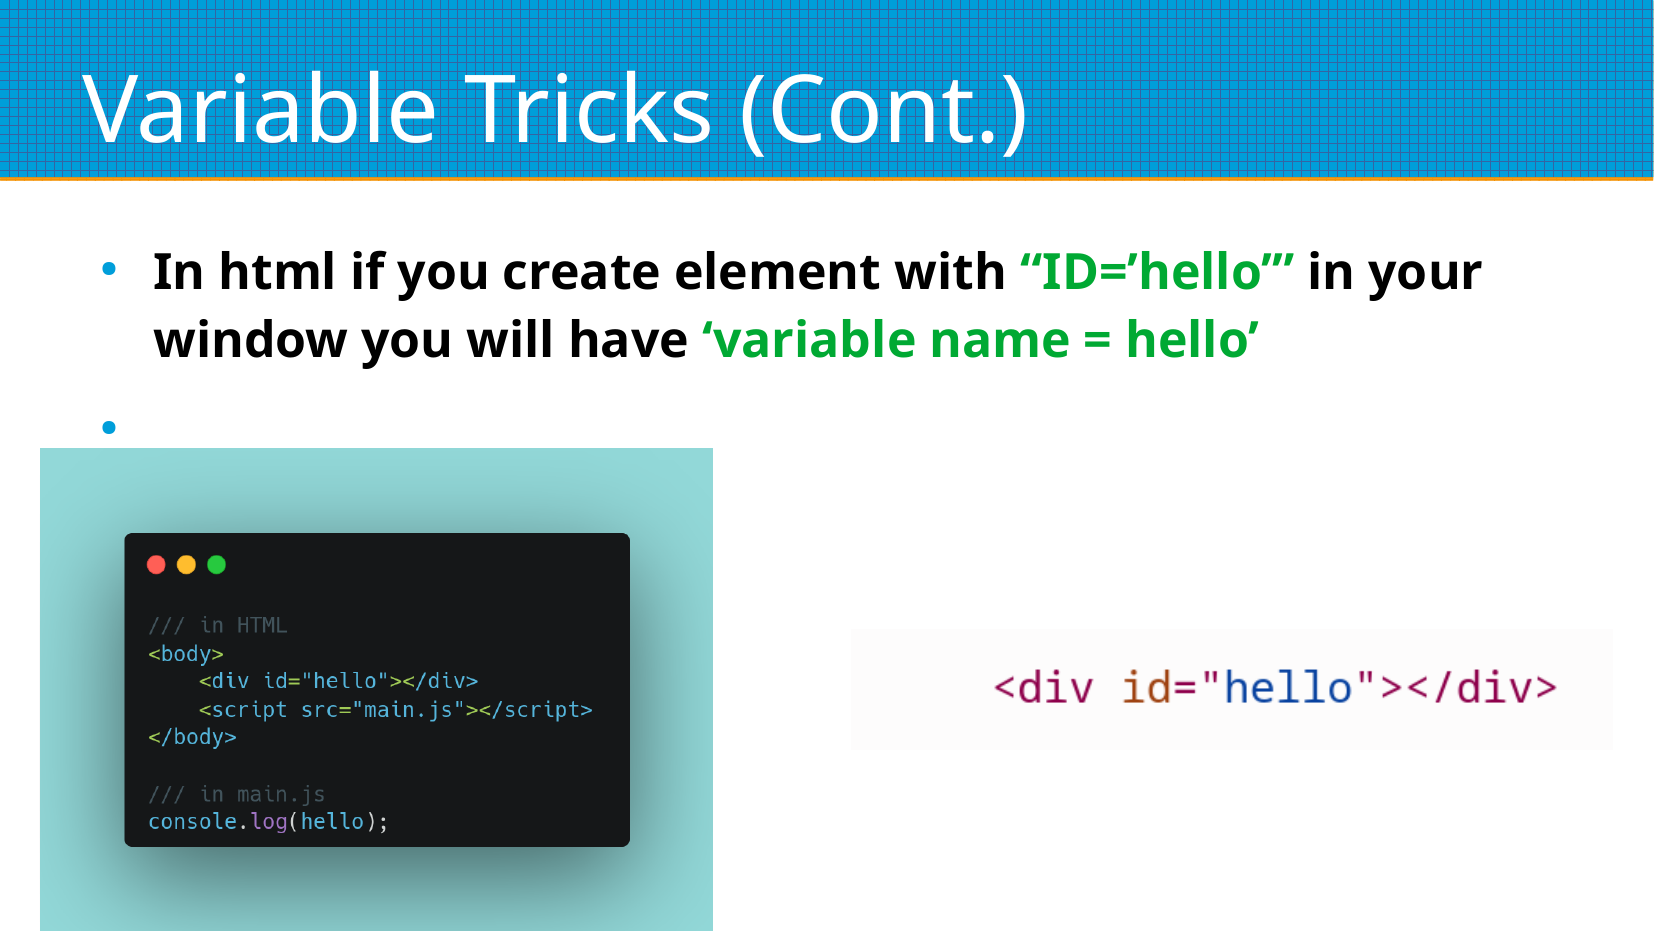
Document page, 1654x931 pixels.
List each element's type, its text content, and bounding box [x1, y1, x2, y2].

picture [39, 448, 713, 931]
picture [851, 629, 1613, 751]
title Variable Tricks (Cont.) [82, 14, 1571, 171]
list In html if you create element with “ID=’hello’” in your window you will have ‘variable name = hello’ [82, 236, 1563, 811]
